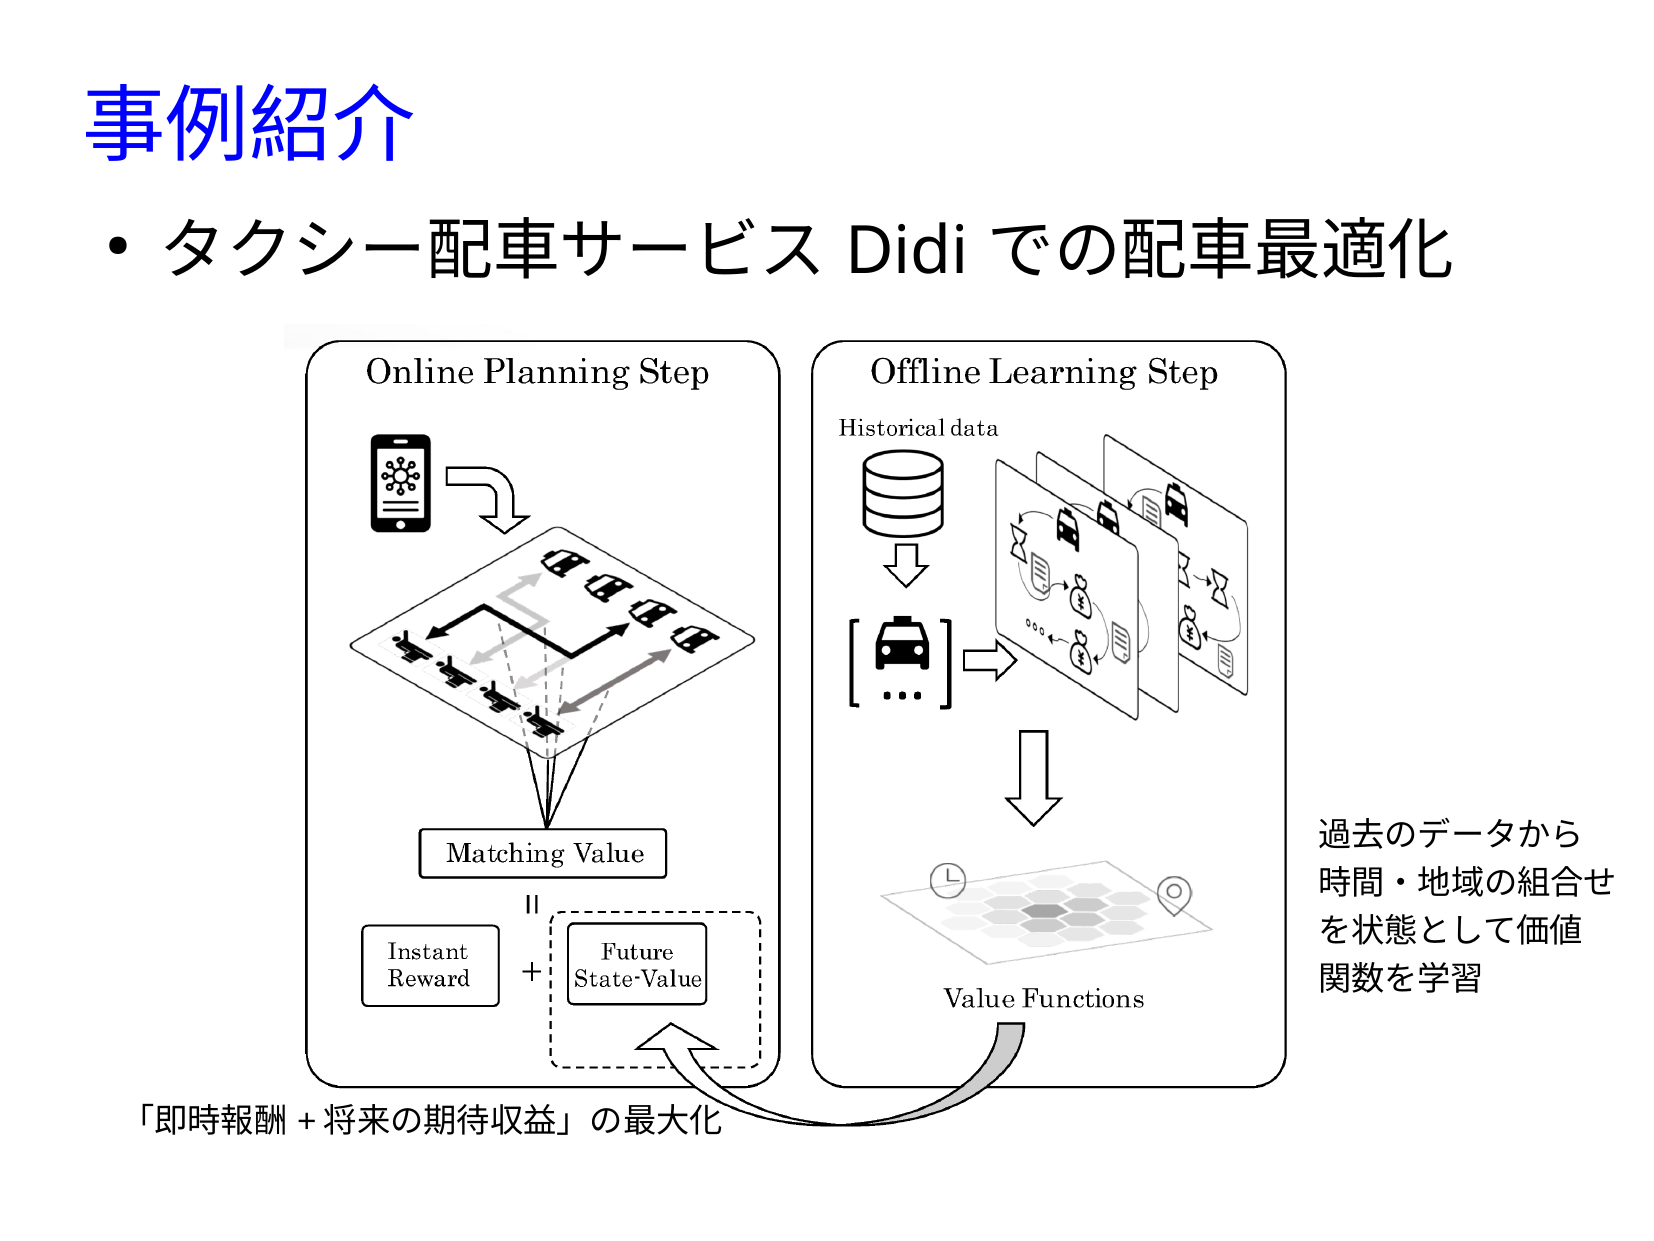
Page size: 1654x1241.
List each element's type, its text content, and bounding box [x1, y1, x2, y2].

picture [275, 324, 1306, 1147]
text_box 「即時報酬+将来の期待収益」の最大化 [106, 1086, 739, 1152]
list タクシー配車サービスDidiでの配車最適化 [88, 201, 1577, 1170]
text_box 過去のデータから 時間・地域の組合せ を状態として価値 関数を学習 [1303, 800, 1633, 1016]
title 事例紹介 [82, 49, 1571, 196]
